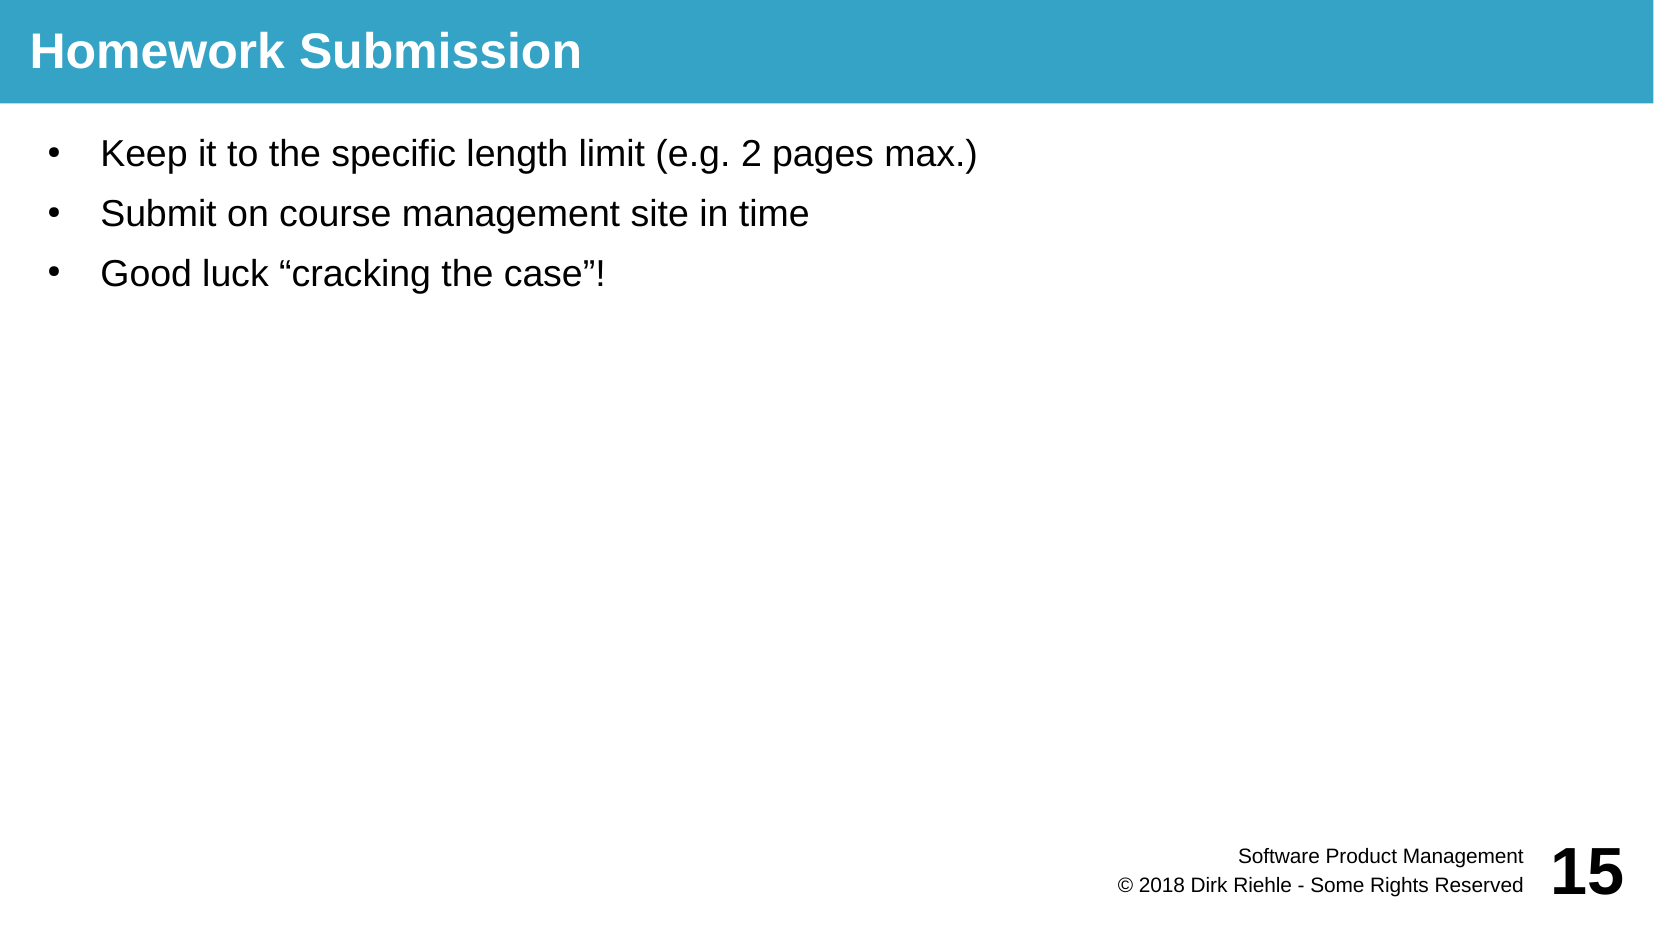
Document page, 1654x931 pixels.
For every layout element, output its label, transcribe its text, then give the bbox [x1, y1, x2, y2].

list Keep it to the specific length limit (e.g. 2 pages max.) Submit on course management site in time Good luck “cracking the case”! [29, 132, 1625, 813]
title Homework Submission [0, 0, 1654, 104]
